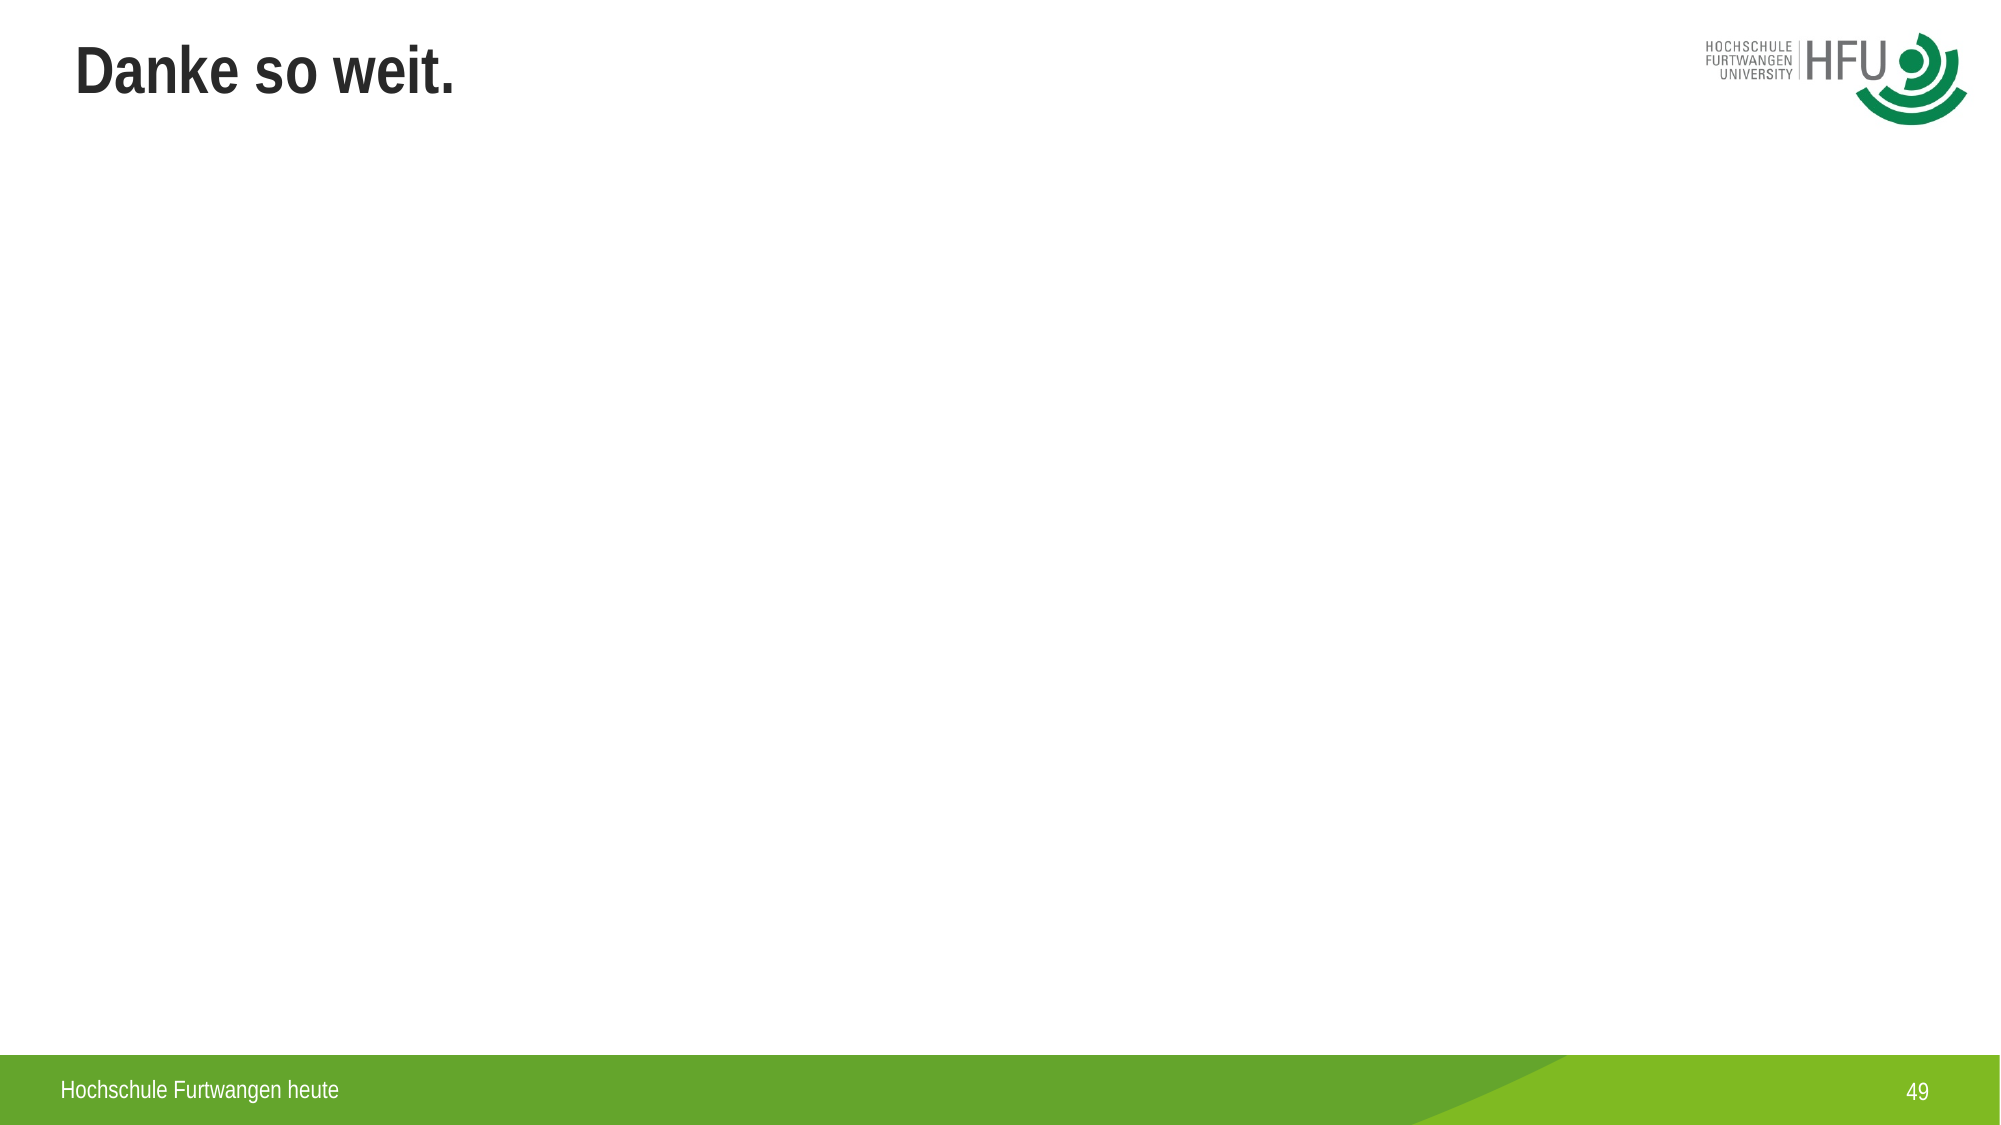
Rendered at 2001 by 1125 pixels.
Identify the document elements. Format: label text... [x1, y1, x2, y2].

picture [1689, 19, 1981, 137]
picture [0, 1055, 2000, 1125]
text_box Danke so weit. [60, 28, 1591, 102]
text_box <number> [1672, 1057, 1945, 1124]
text_box Hochschule Furtwangen heute [60, 1058, 985, 1119]
